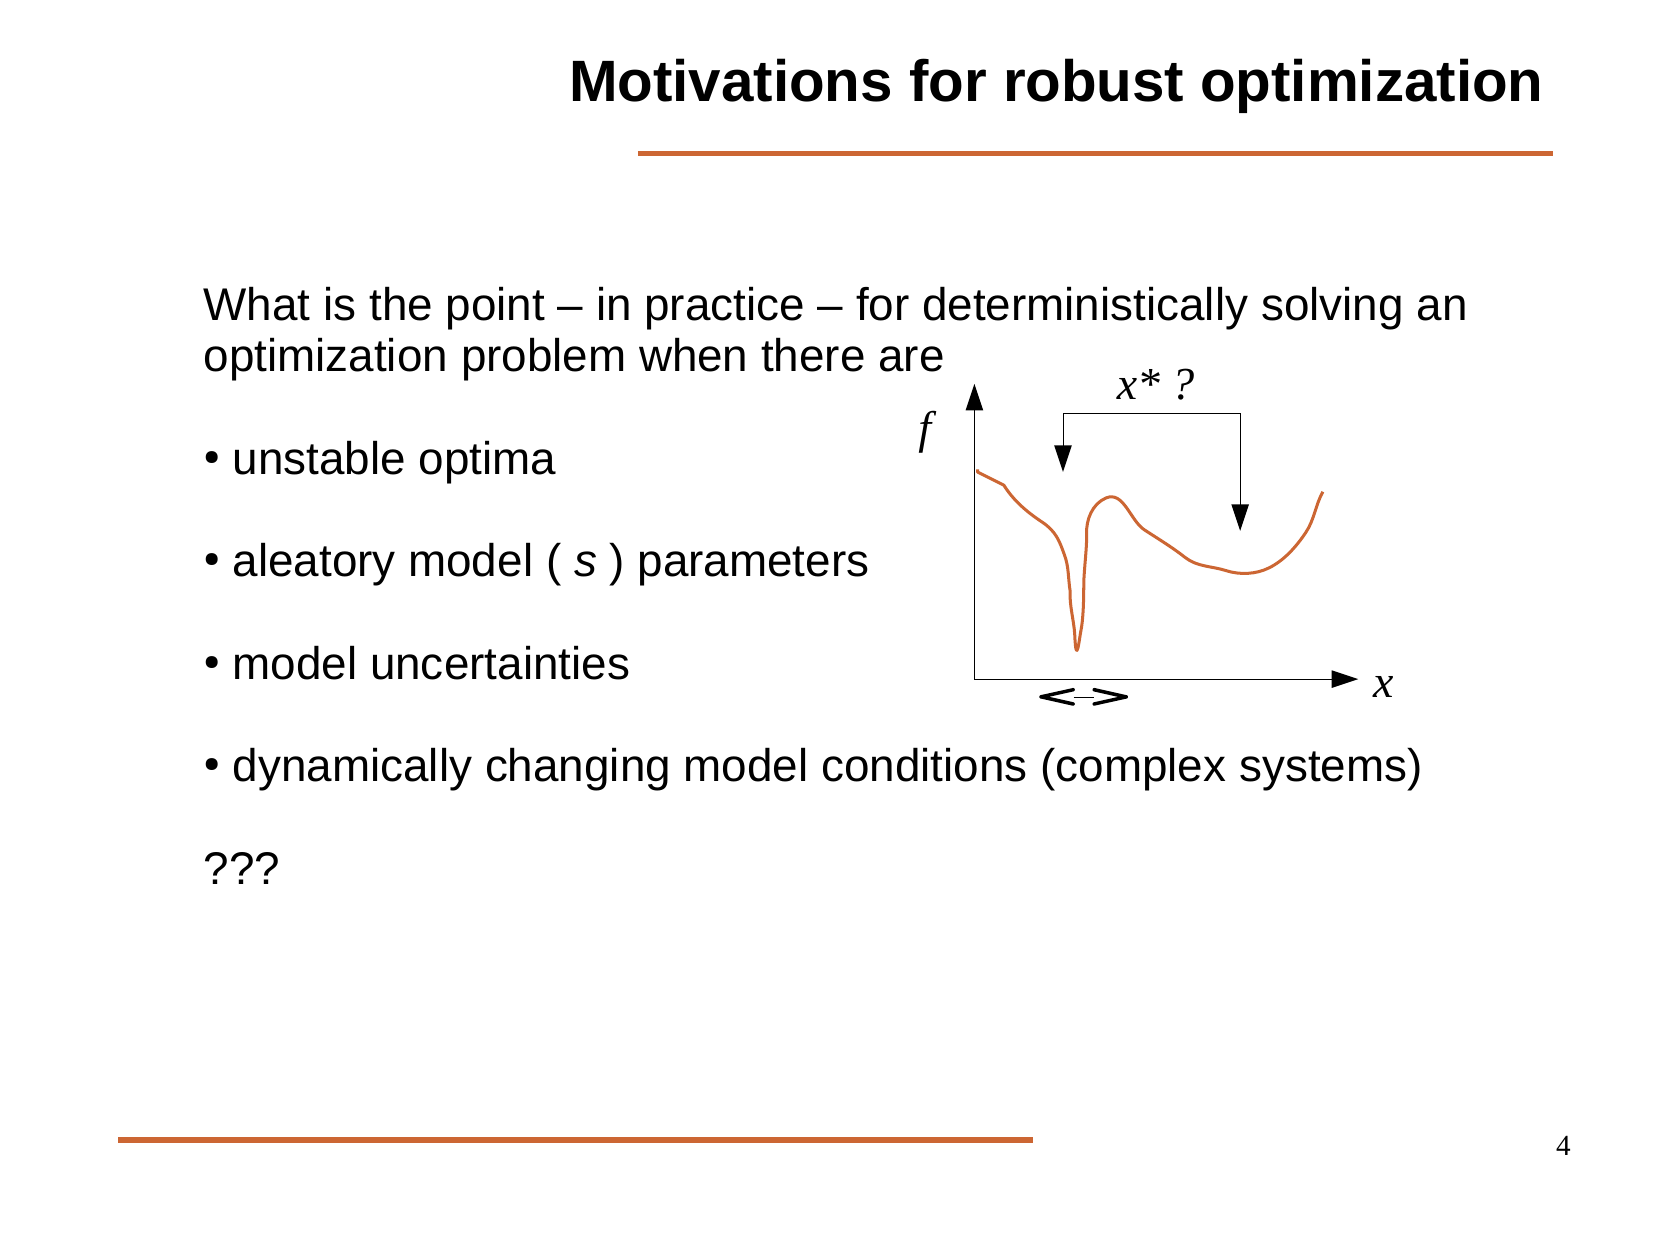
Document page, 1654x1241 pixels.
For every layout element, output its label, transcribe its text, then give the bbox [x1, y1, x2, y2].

text_box What is the point – in practice – for deterministically solving an optimization problem when there are unstable optima aleatory model ( s ) parameters model uncertainties dynamically changing model conditions (complex systems) ??? [188, 271, 1518, 1005]
text_box x* ? [1102, 351, 1221, 418]
text_box Motivations for robust optimization [165, 41, 1560, 243]
text_box f [903, 395, 993, 462]
text_box x [1358, 649, 1447, 716]
